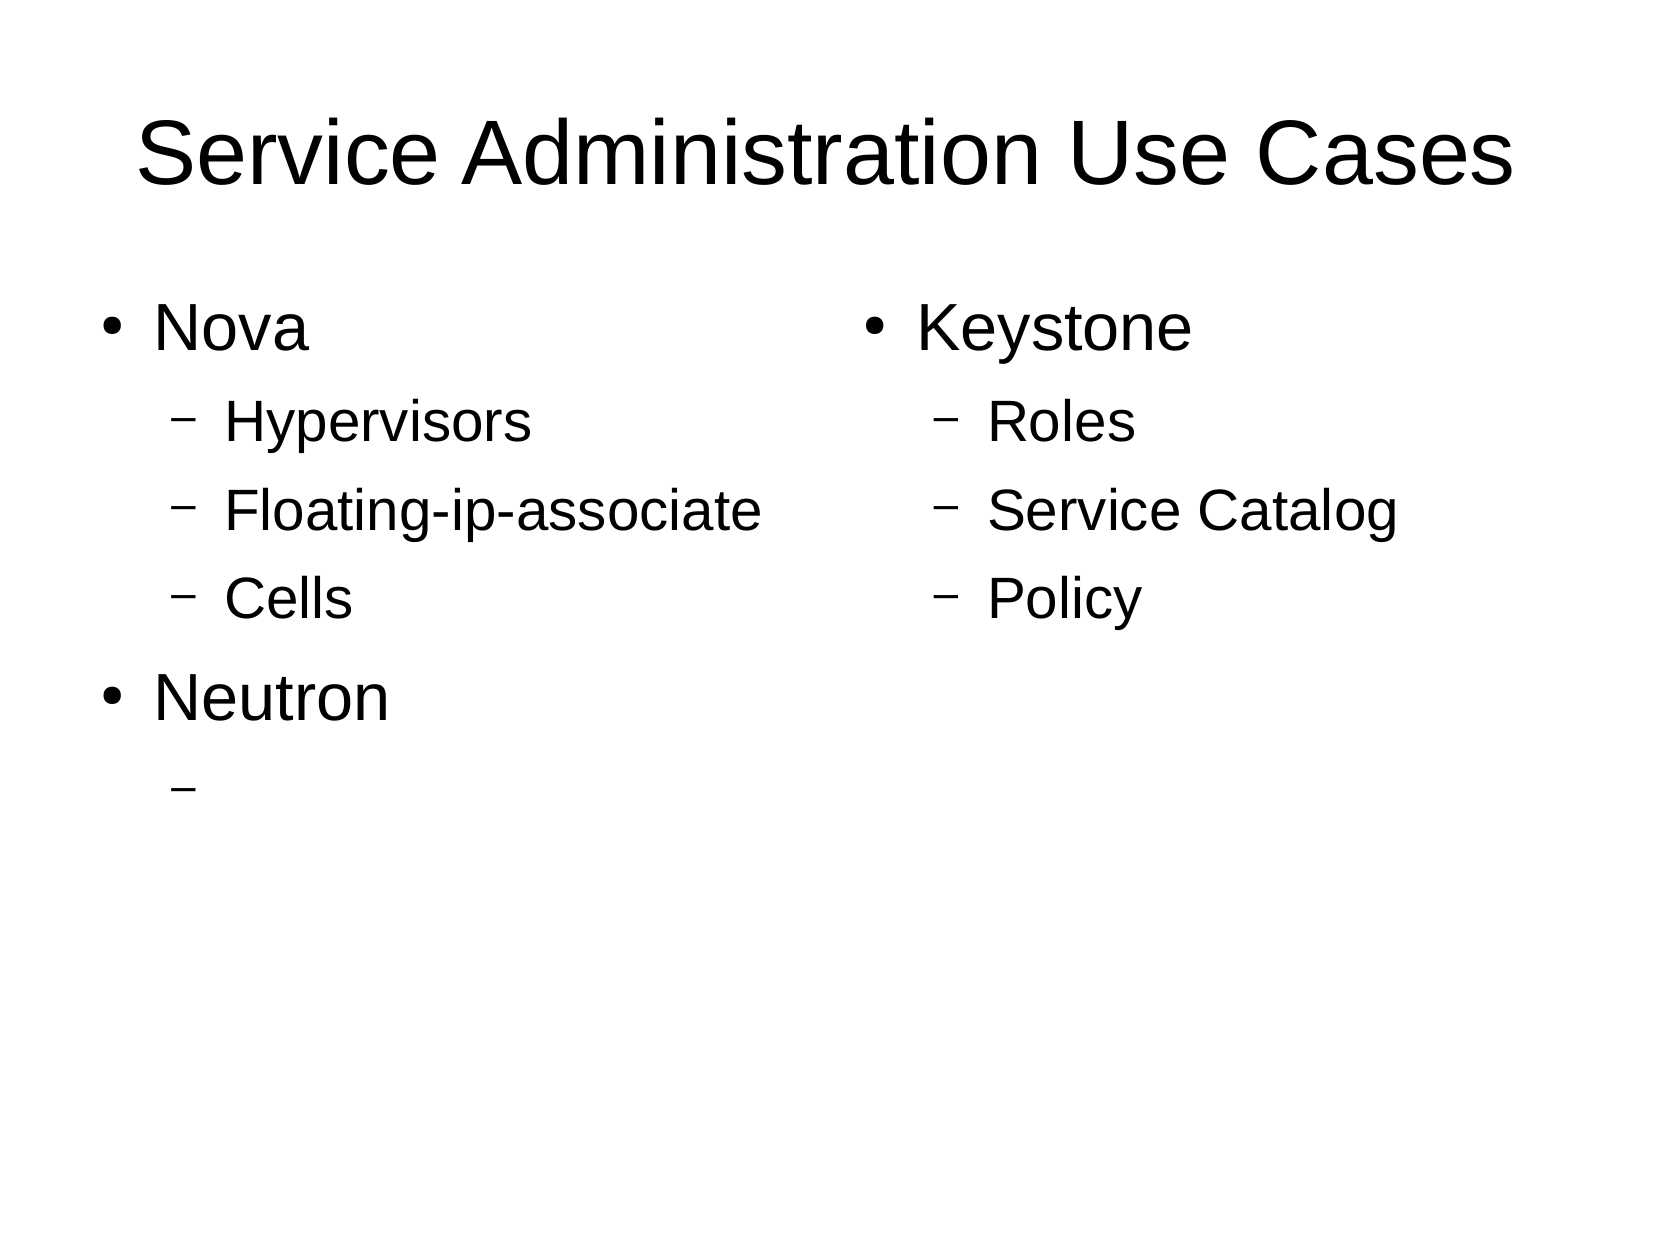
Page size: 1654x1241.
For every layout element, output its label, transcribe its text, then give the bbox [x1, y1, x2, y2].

title Service Administration Use Cases [82, 49, 1571, 257]
list Nova Hypervisors Floating-ip-associate Cells Neutron [82, 290, 809, 1010]
list Keystone Roles Service Catalog Policy [845, 290, 1572, 1010]
